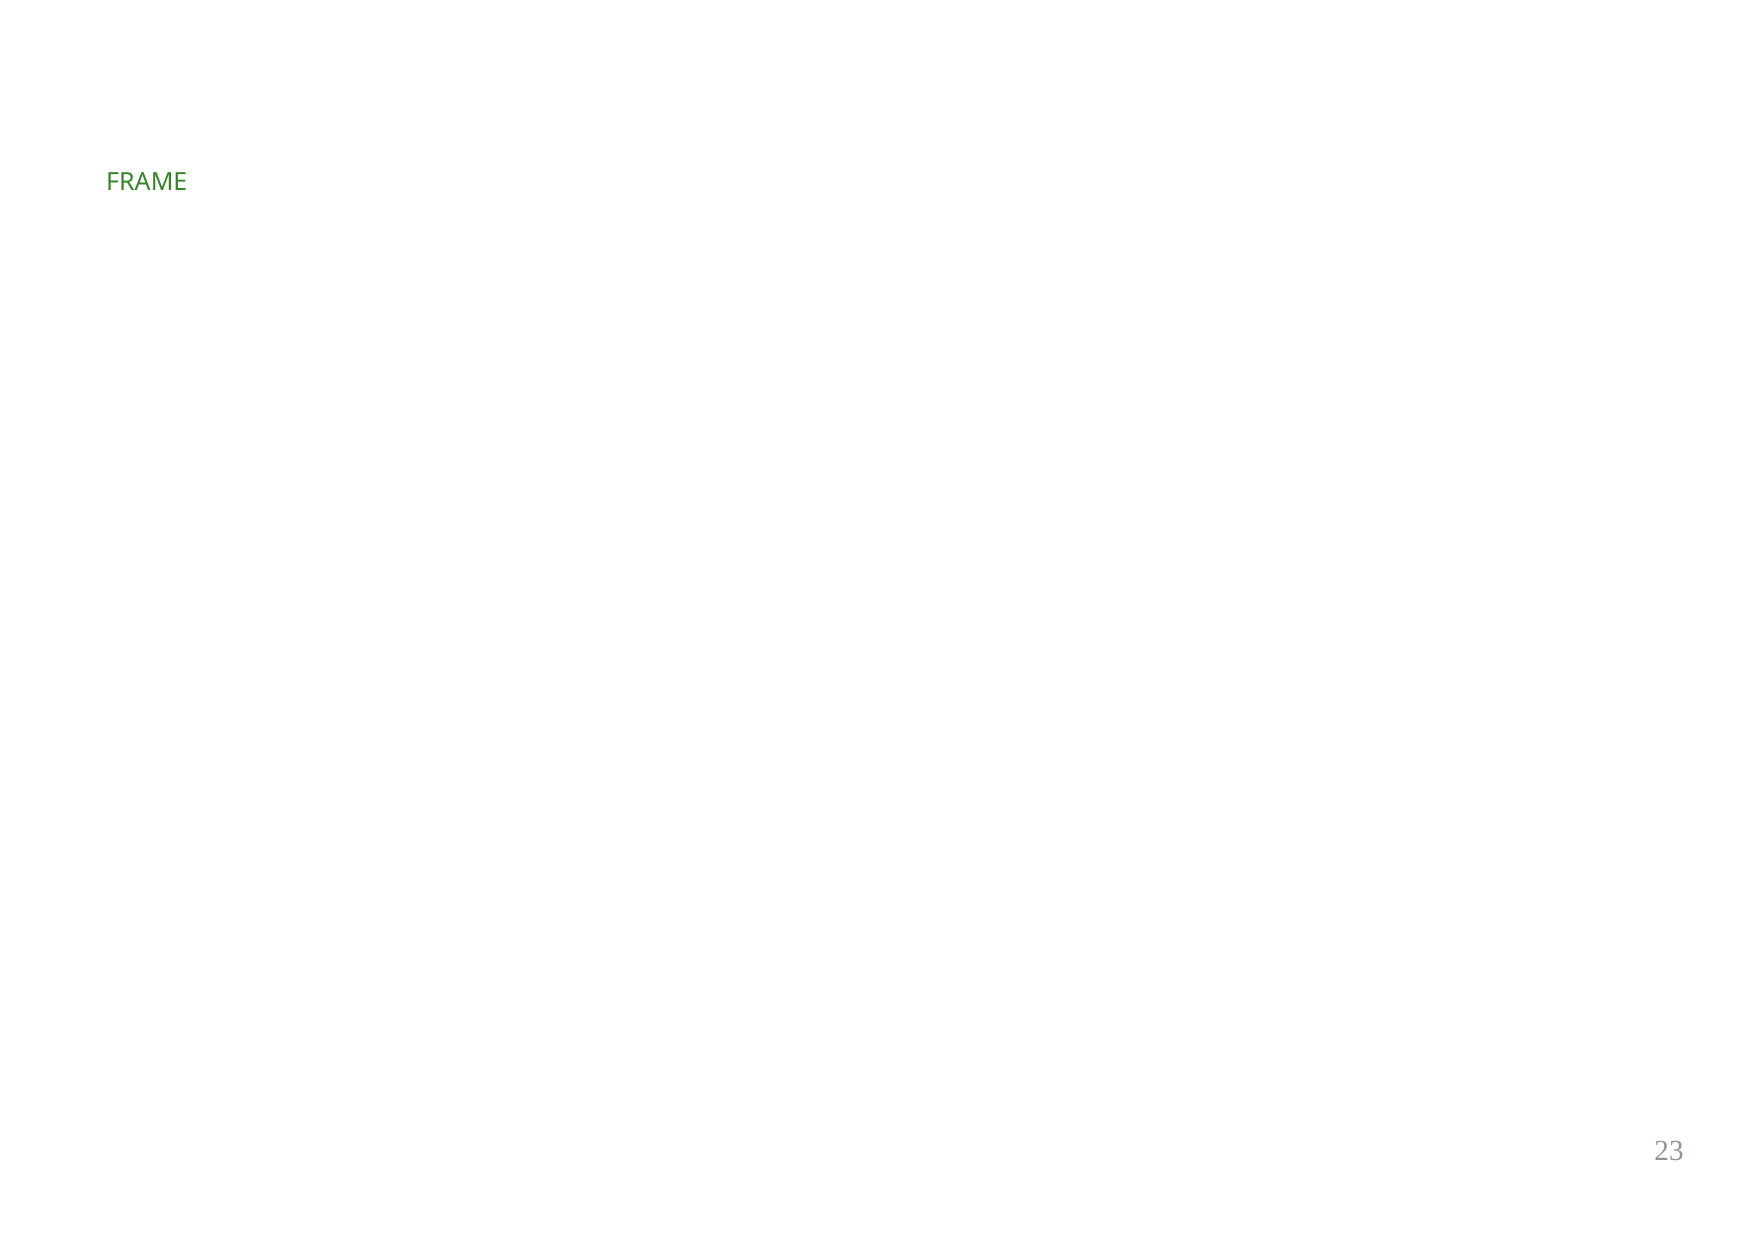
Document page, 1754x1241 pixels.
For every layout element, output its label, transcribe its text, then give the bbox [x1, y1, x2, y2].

text_box FRAME [91, 156, 668, 206]
